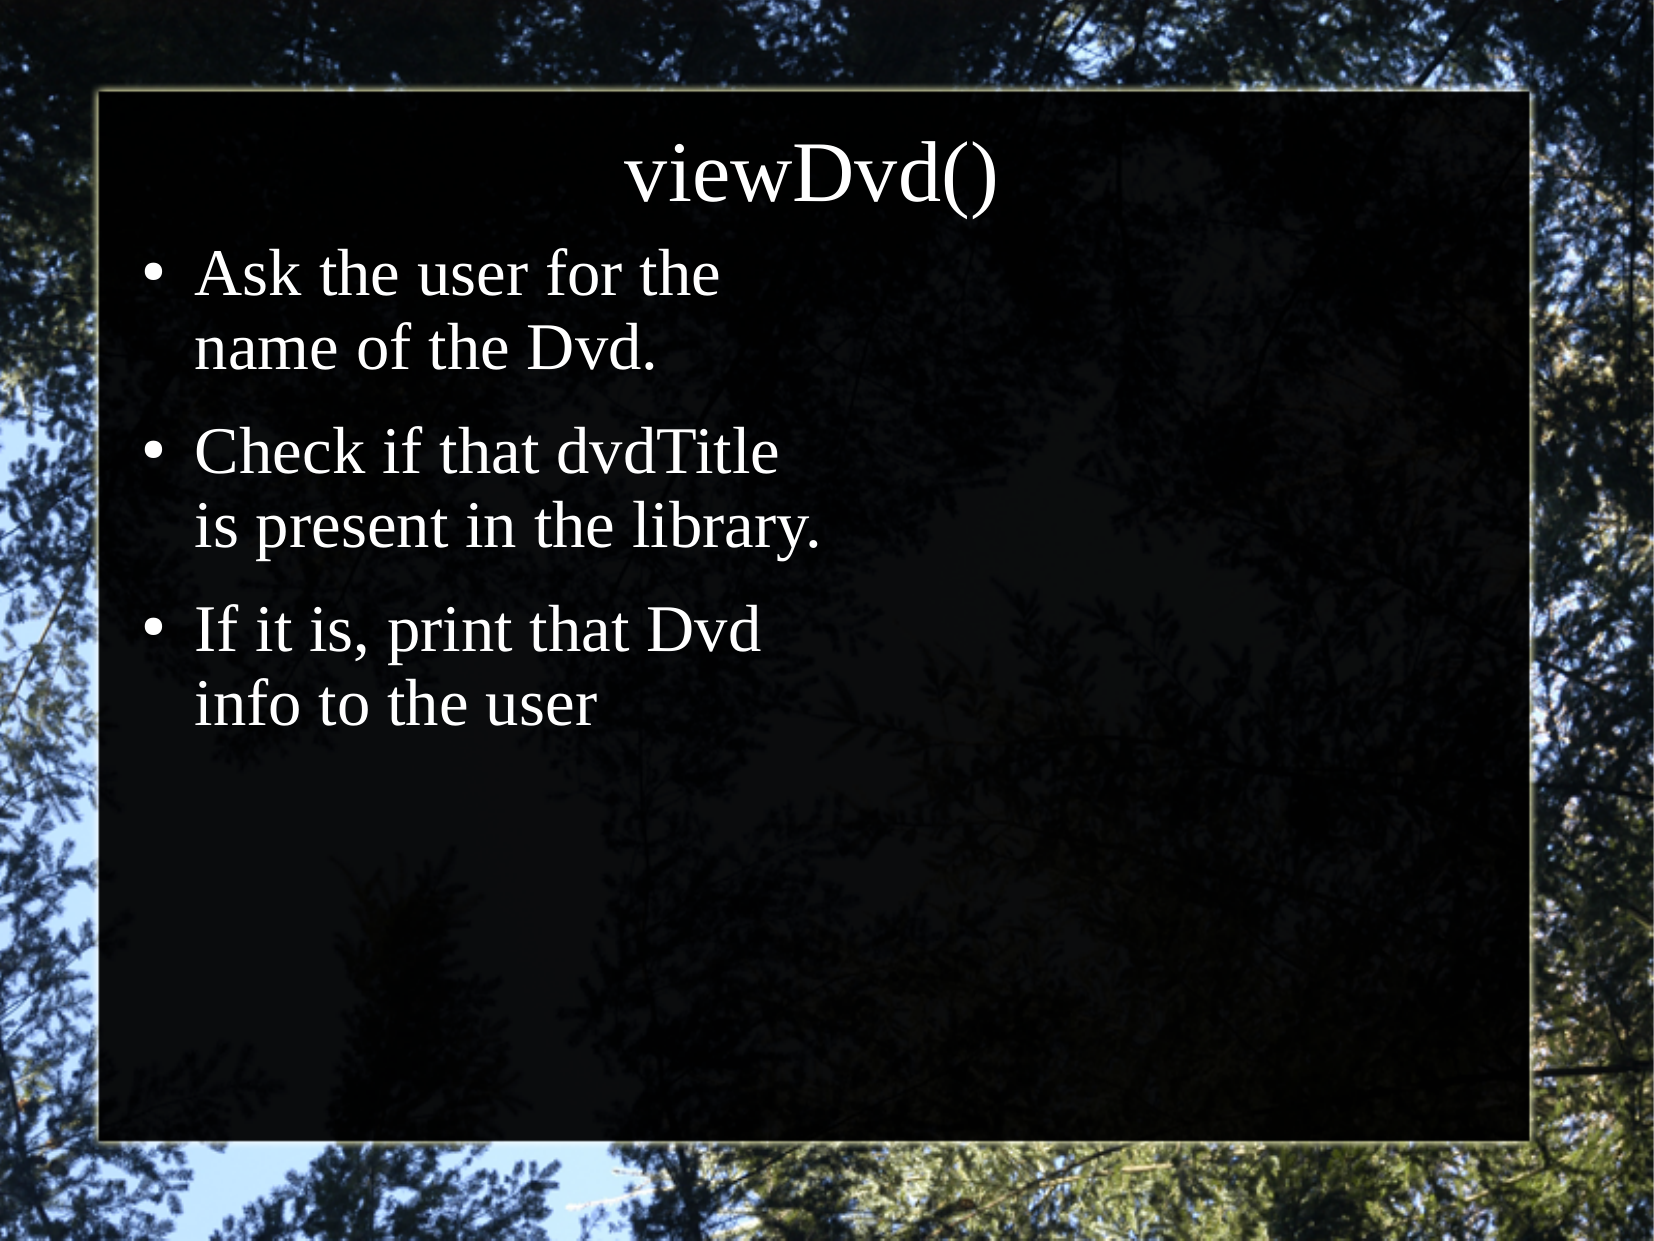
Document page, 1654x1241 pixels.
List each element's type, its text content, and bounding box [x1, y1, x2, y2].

picture [0, 0, 1654, 1241]
title viewDvd() [88, 88, 1536, 257]
list Ask the user for the name of the Dvd. Check if that dvdTitle is present in the library. If it is, print that Dvd info to the user [123, 236, 830, 1069]
